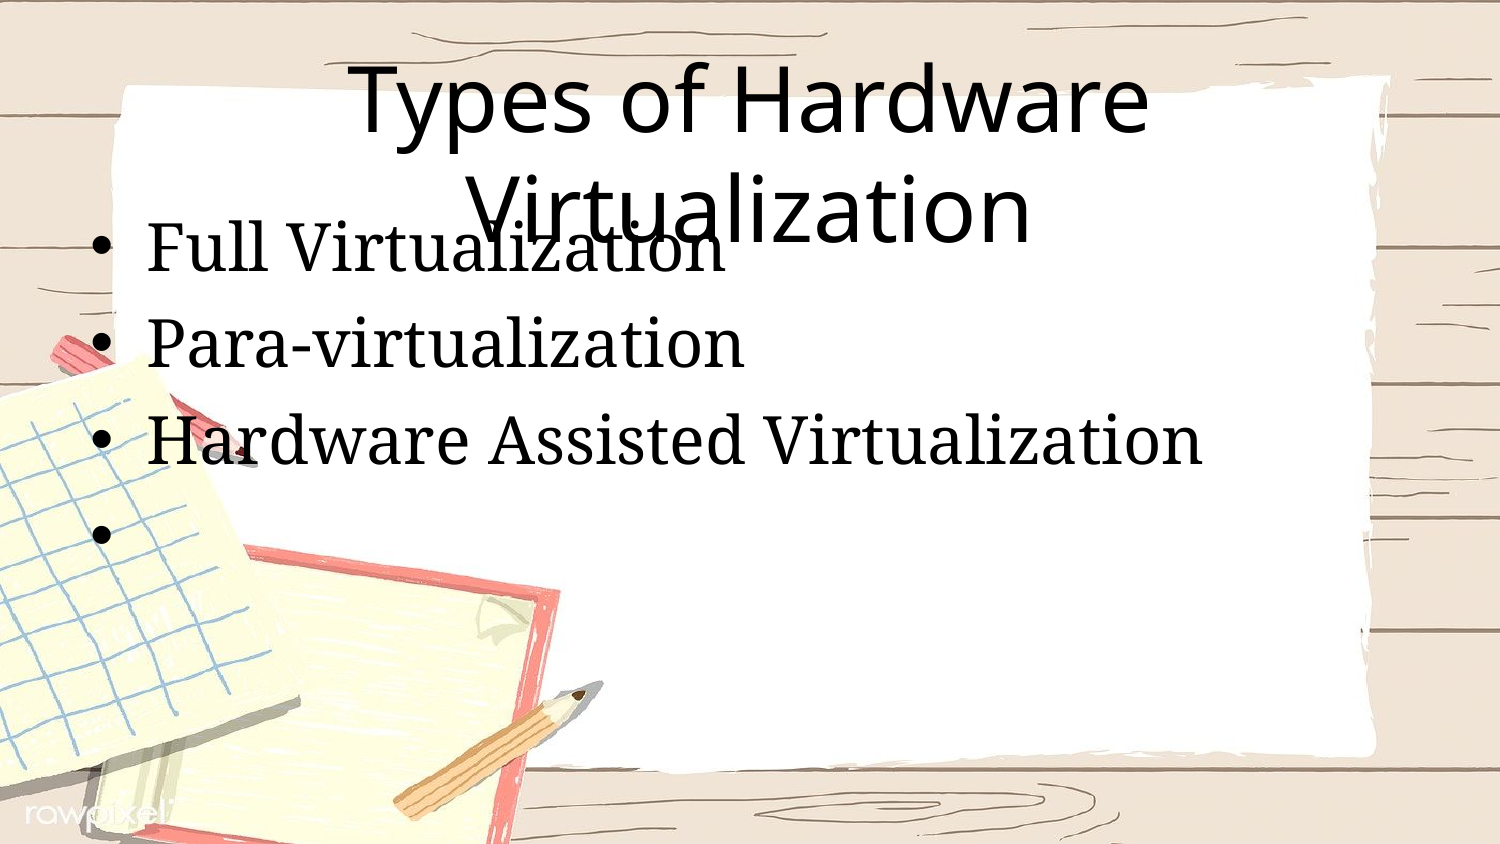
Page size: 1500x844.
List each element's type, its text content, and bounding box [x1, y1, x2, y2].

list Full Virtualization Para-virtualization Hardware Assisted Virtualization [75, 196, 1426, 754]
title Types of Hardware Virtualization [75, 33, 1426, 175]
